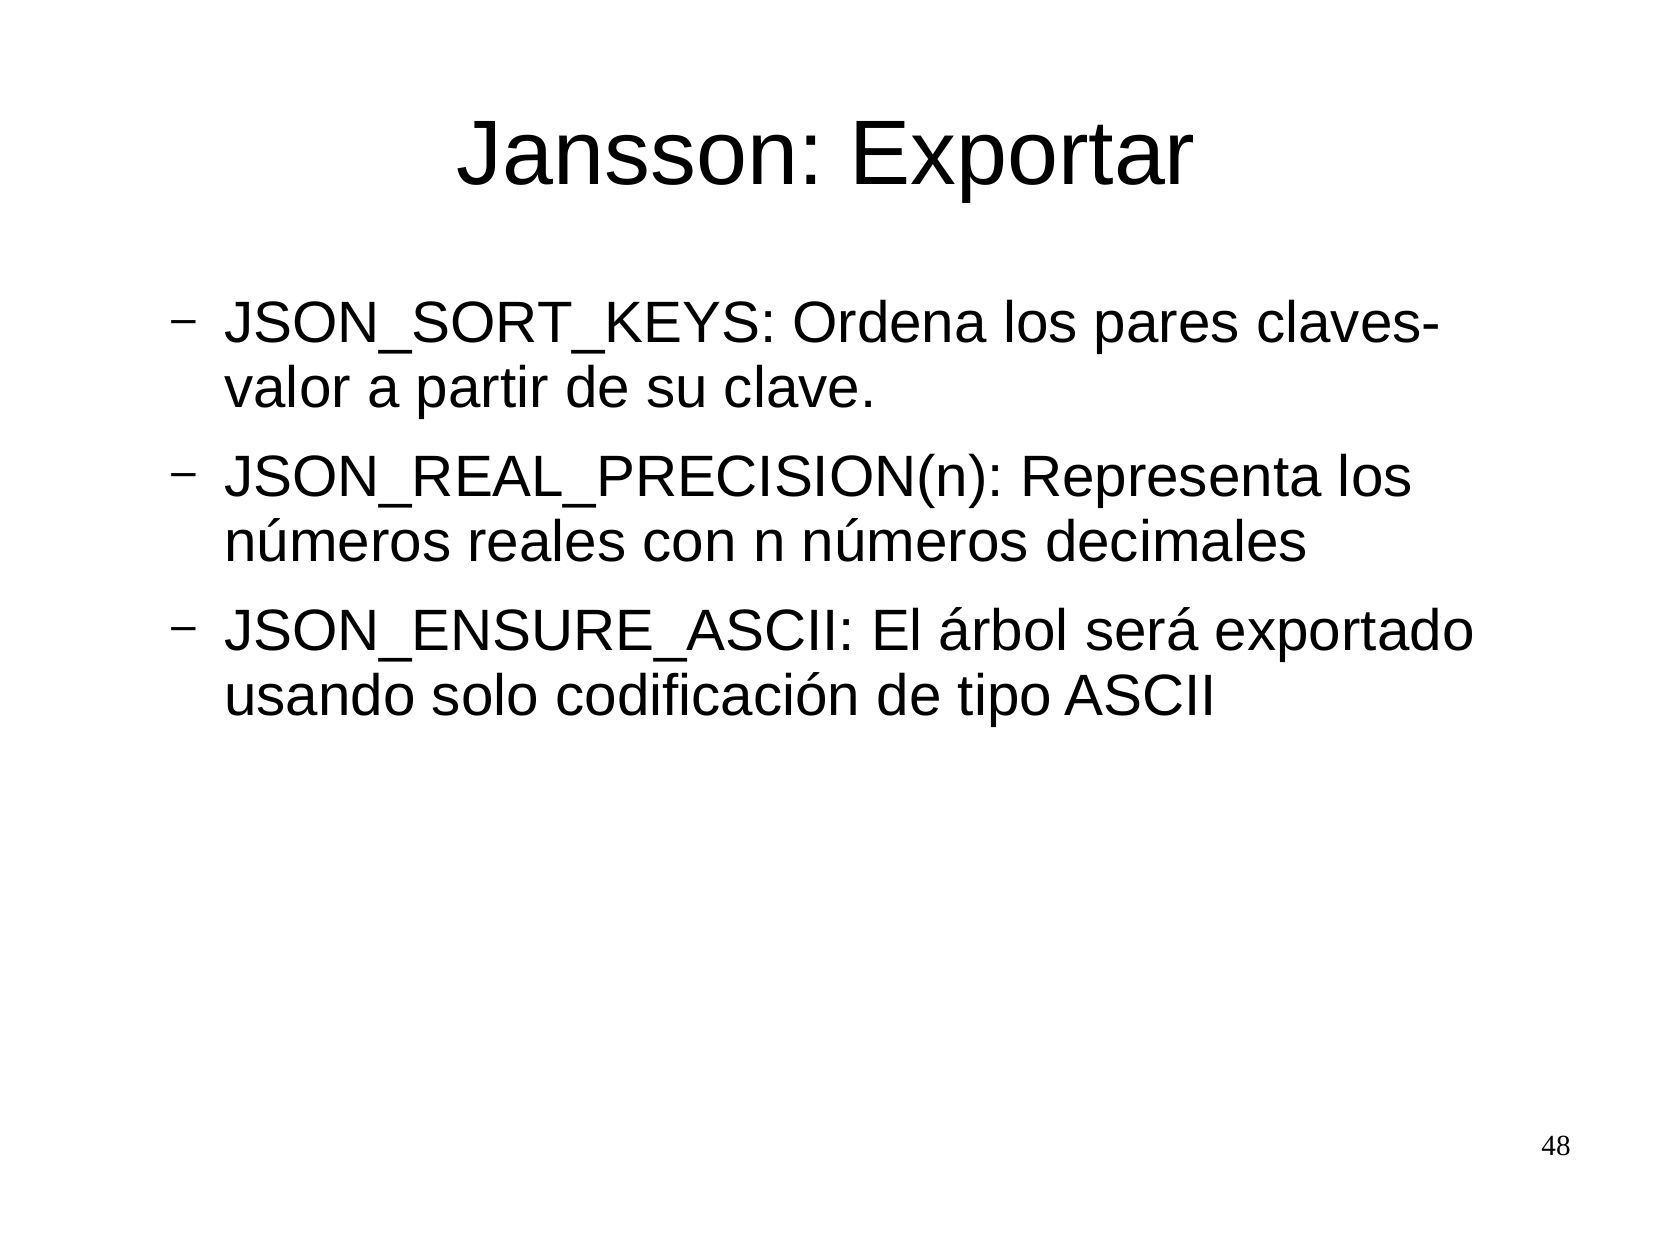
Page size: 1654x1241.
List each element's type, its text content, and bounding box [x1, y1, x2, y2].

list JSON_SORT_KEYS: Ordena los pares claves-valor a partir de su clave. JSON_REAL_PRECISION(n): Representa los números reales con n números decimales JSON_ENSURE_ASCII: El árbol será exportado usando solo codificación de tipo ASCII [82, 290, 1538, 1010]
title Jansson: Exportar [82, 49, 1571, 257]
